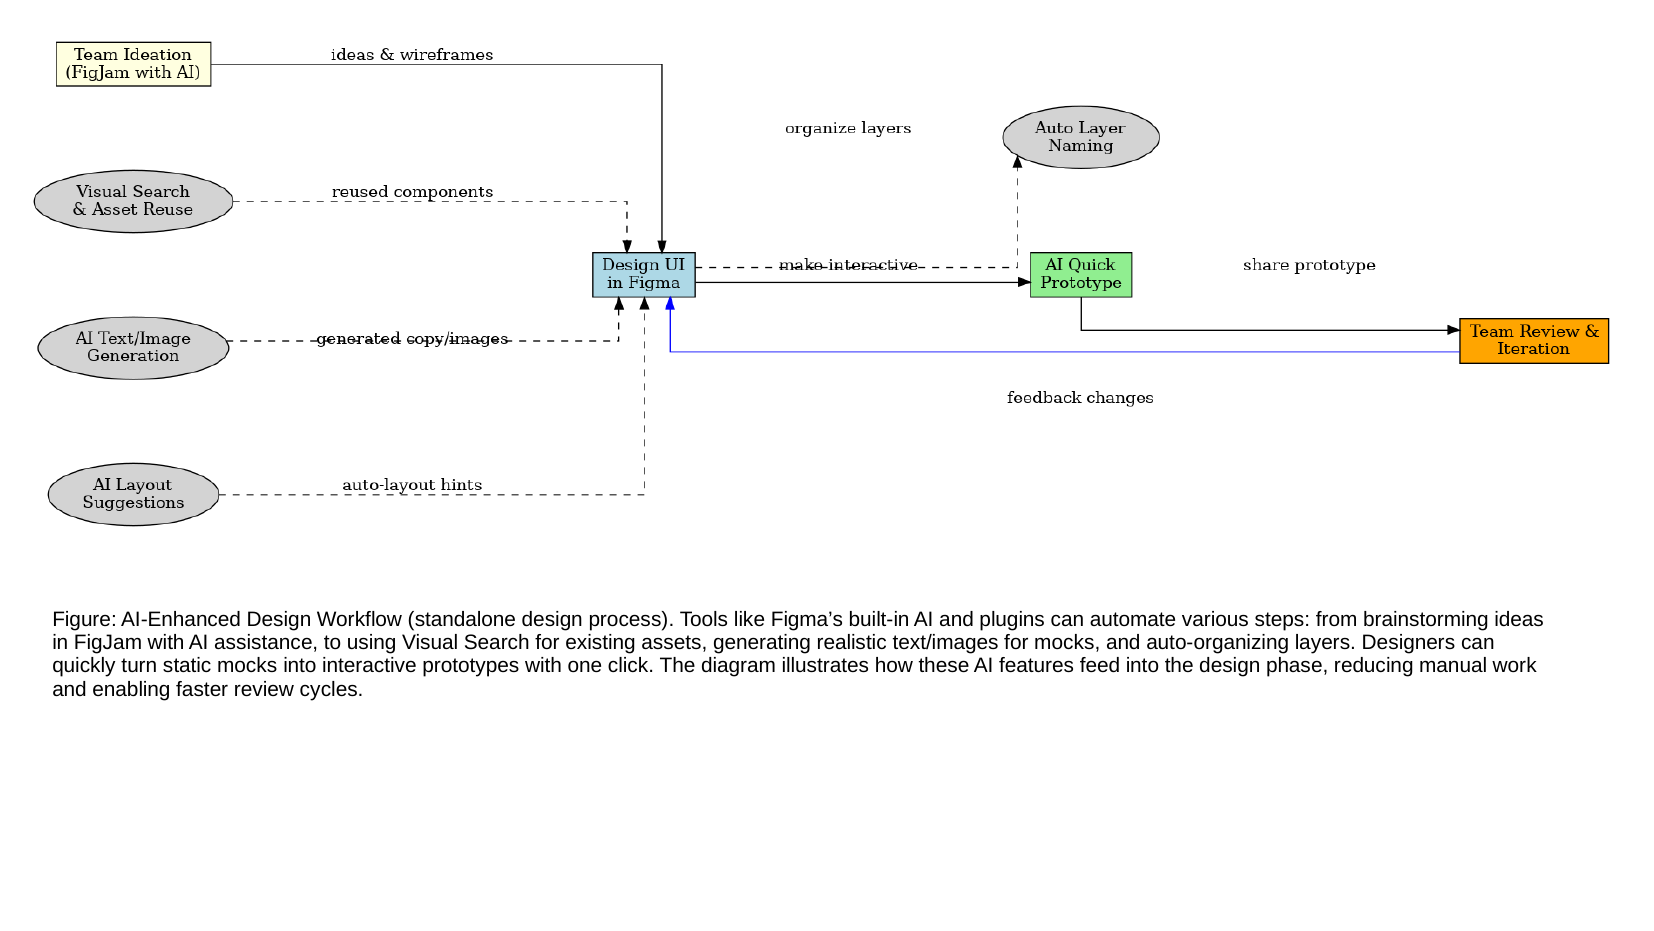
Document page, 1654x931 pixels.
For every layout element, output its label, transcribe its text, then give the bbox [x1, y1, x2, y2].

text_box Figure: AI-Enhanced Design Workflow (standalone design process). Tools like Figma’s built-in AI and plugins can automate various steps: from brainstorming ideas in FigJam with AI assistance, to using Visual Search for existing assets, generating realistic text/images for mocks, and auto-organizing layers. Designers can quickly turn static mocks into interactive prototypes with one click. The diagram illustrates how these AI features feed into the design phase, reducing manual work and enabling faster review cycles. [37, 600, 1576, 708]
picture [29, 37, 1613, 530]
